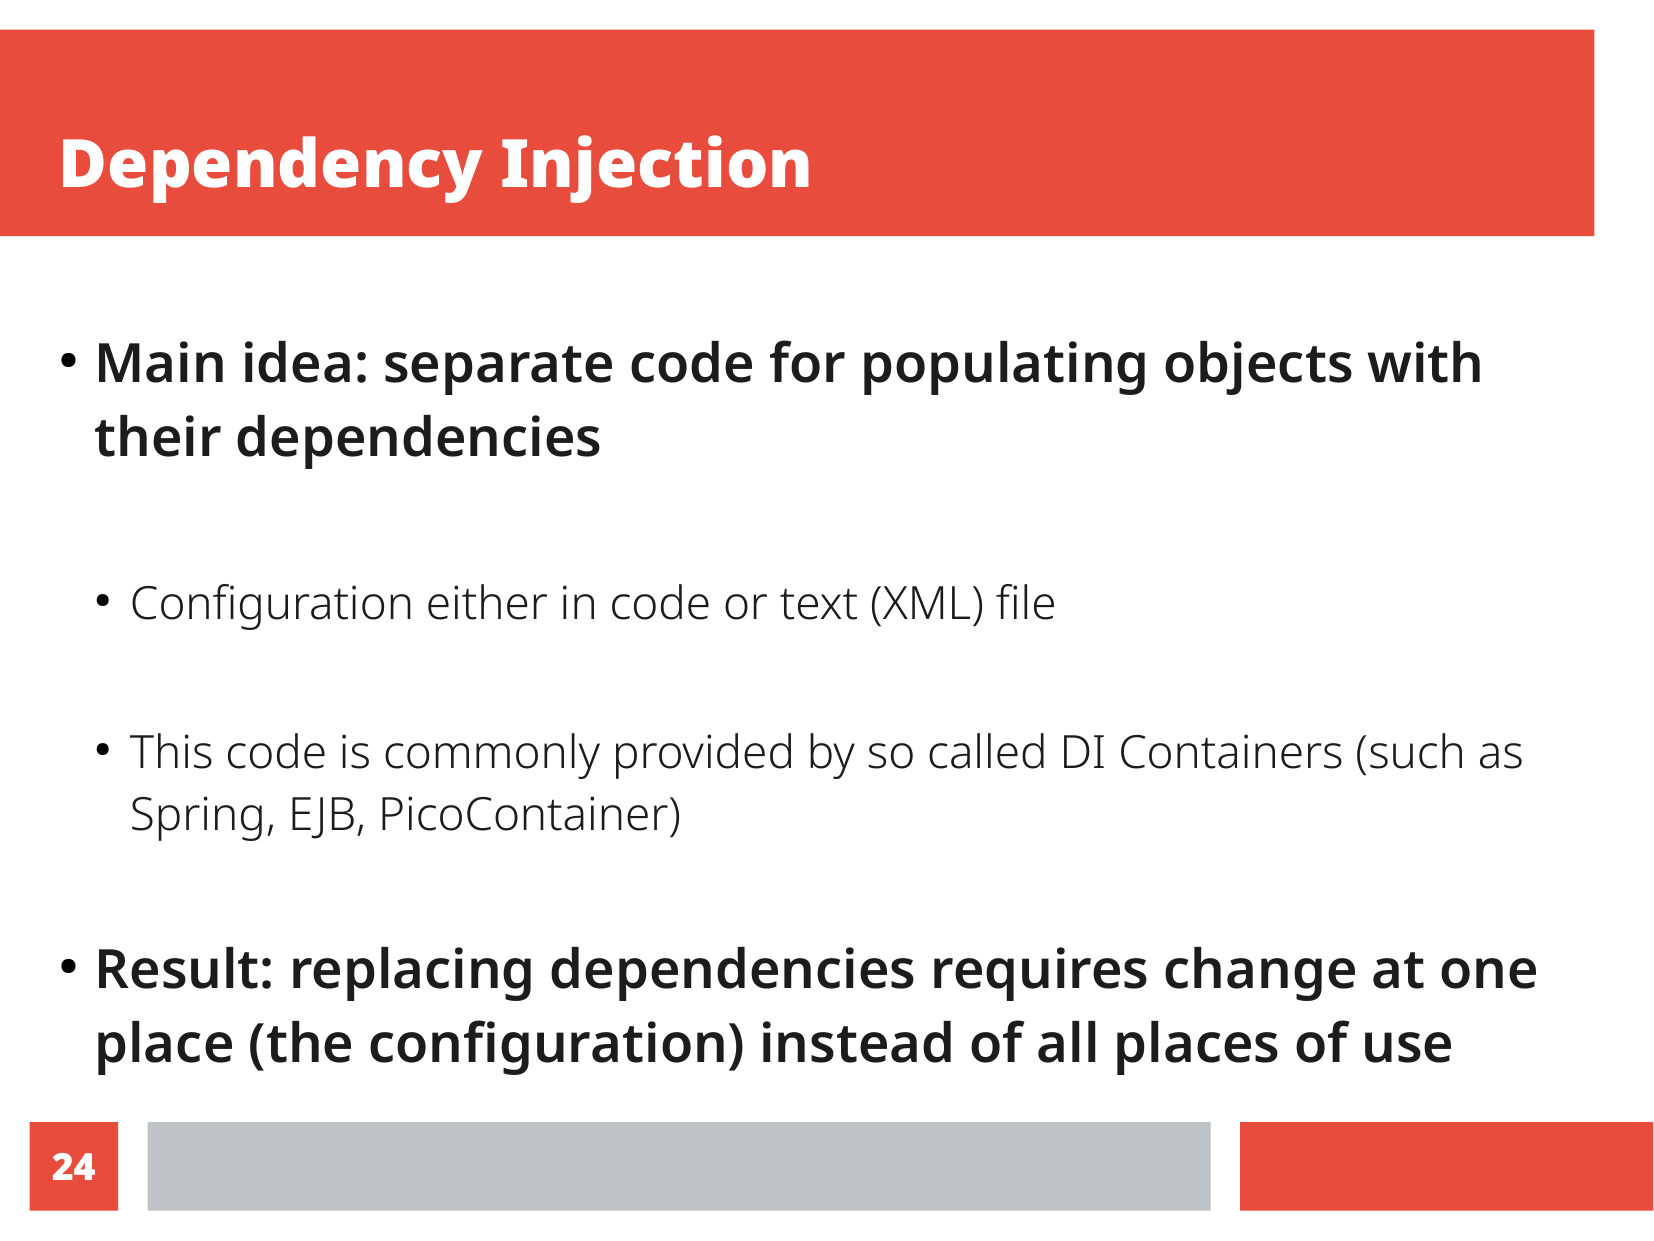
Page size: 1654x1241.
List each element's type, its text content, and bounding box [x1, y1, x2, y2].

title Dependency Injection [59, 59, 1595, 207]
list Main idea: separate code for populating objects with their dependencies Configuration either in code or text (XML) file This code is commonly provided by so called DI Containers (such as Spring, EJB, PicoContainer) Result: replacing dependencies requires change at one place (the configuration) instead of all places of use [59, 324, 1565, 1093]
